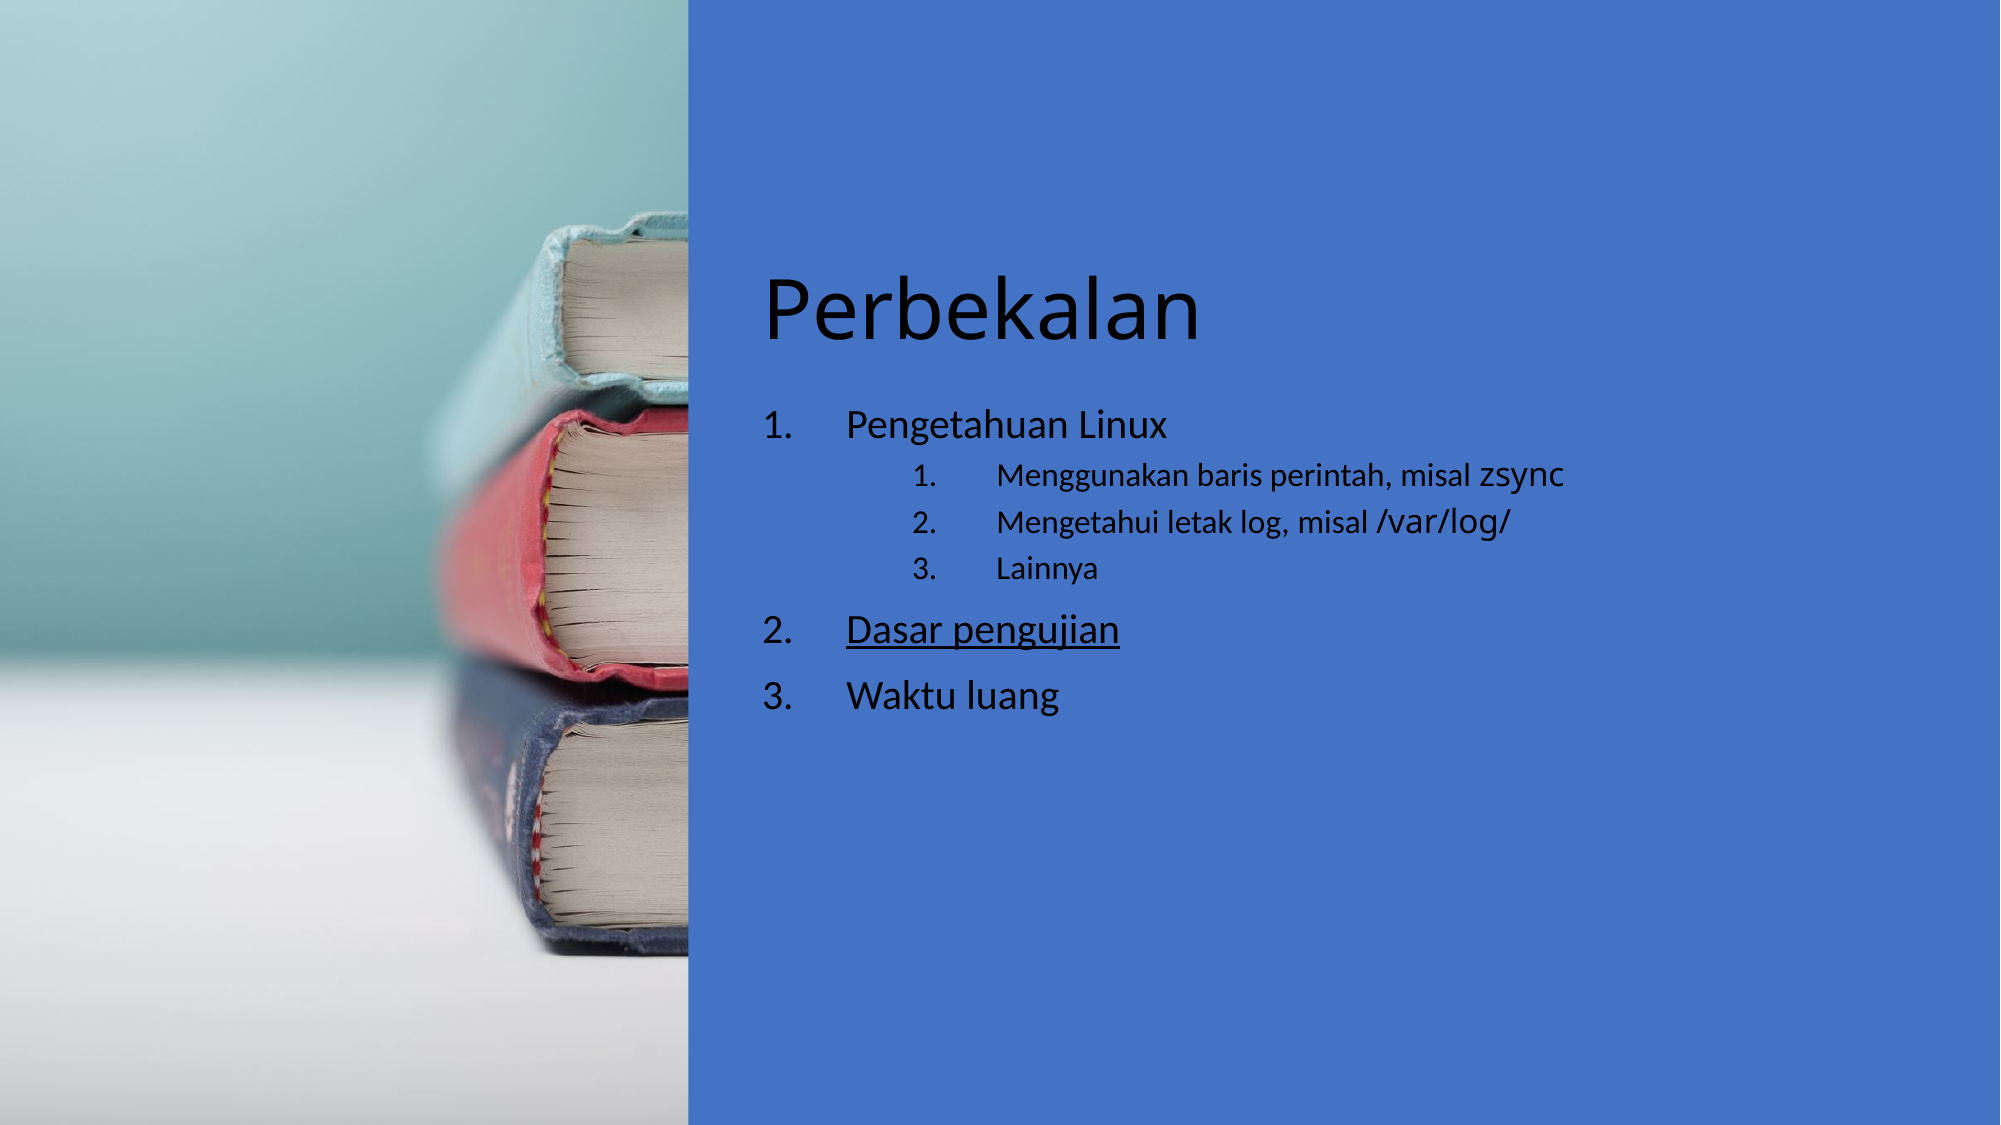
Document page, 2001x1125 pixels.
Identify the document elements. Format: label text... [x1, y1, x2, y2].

list Pengetahuan Linux Menggunakan baris perintah, misal zsync Mengetahui letak log, misal /var/log/ Lainnya Dasar pengujian Waktu luang [746, 395, 1863, 1004]
text_box [689, 0, 2000, 1125]
picture [0, 0, 689, 1125]
title Perbekalan [746, 90, 1863, 365]
